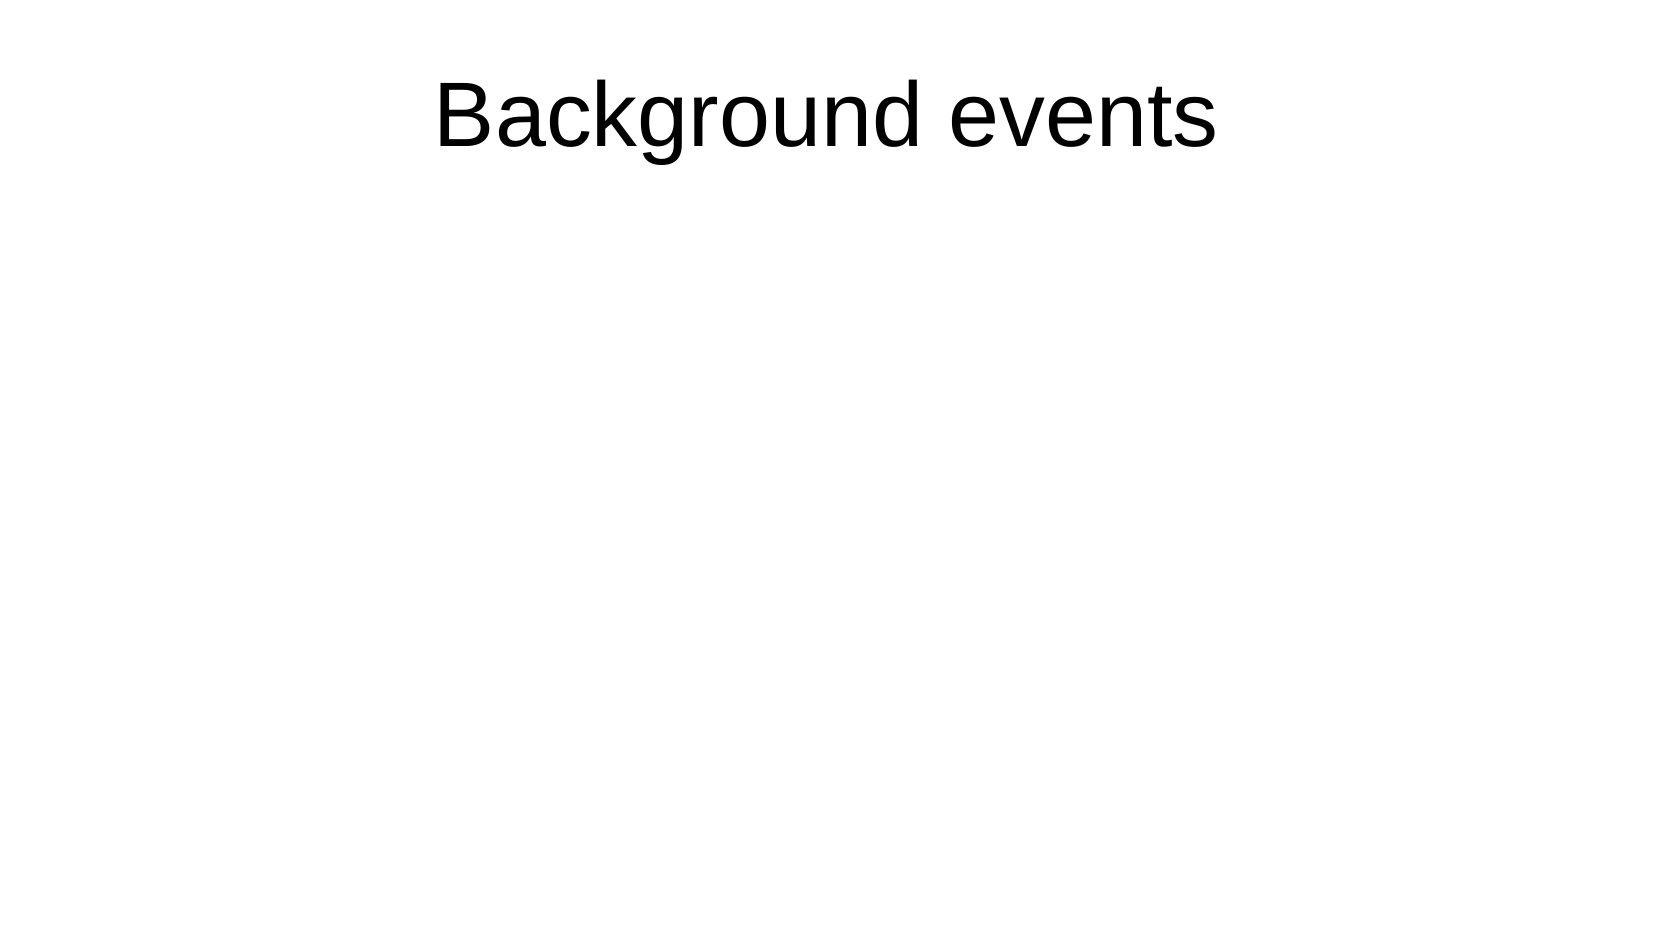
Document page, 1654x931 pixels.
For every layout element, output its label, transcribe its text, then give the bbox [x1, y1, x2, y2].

title Background events [82, 37, 1571, 193]
